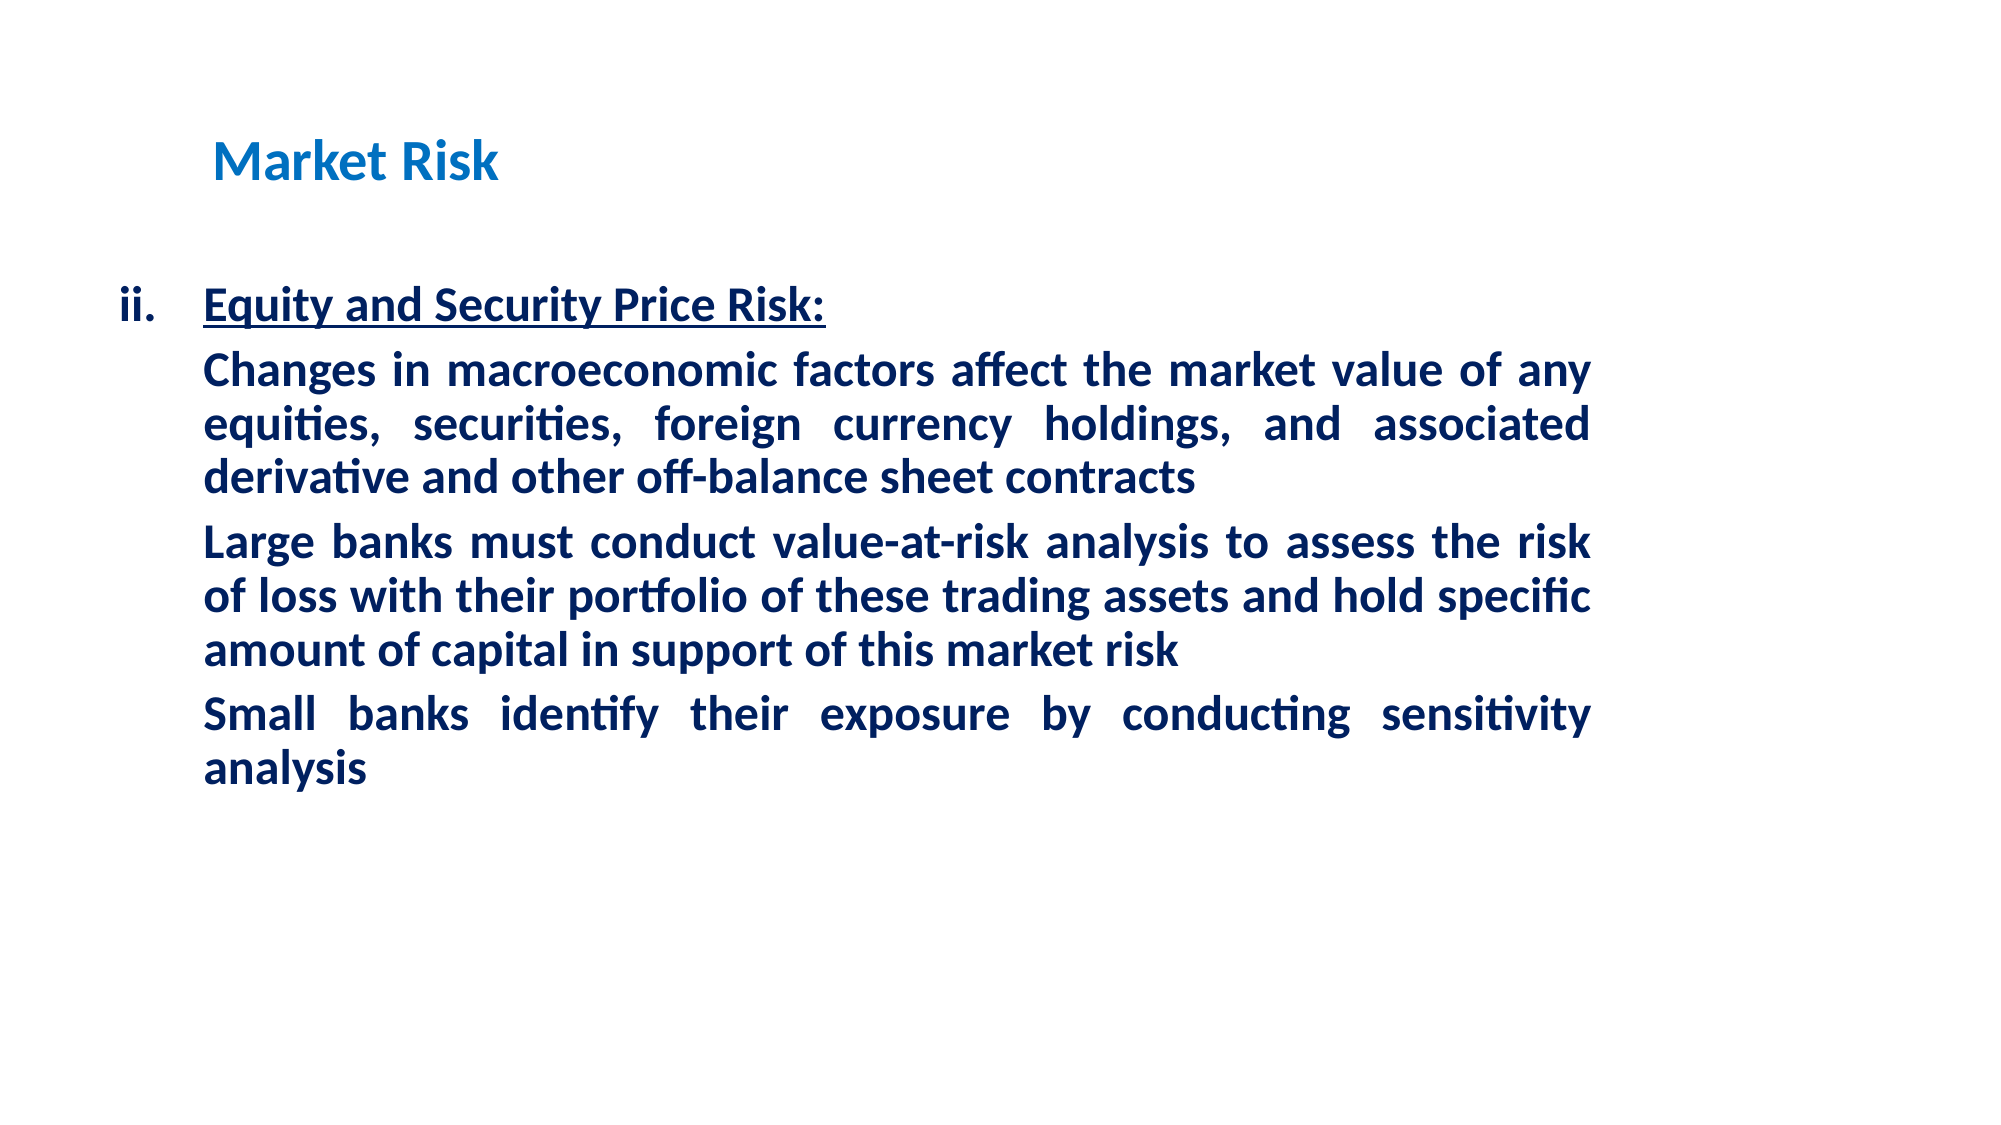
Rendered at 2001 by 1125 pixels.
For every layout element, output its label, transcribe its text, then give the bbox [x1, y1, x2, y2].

text_box Market Risk [197, 114, 1724, 200]
list Equity and Security Price Risk: Changes in macroeconomic factors affect the market value of any equities, securities, foreign currency holdings, and associated derivative and other off-balance sheet contracts Large banks must conduct value-at-risk analysis to assess the risk of loss with their portfolio of these trading assets and hold specific amount of capital in support of this market risk Small banks identify their exposure by conducting sensitivity analysis [28, 271, 1608, 866]
